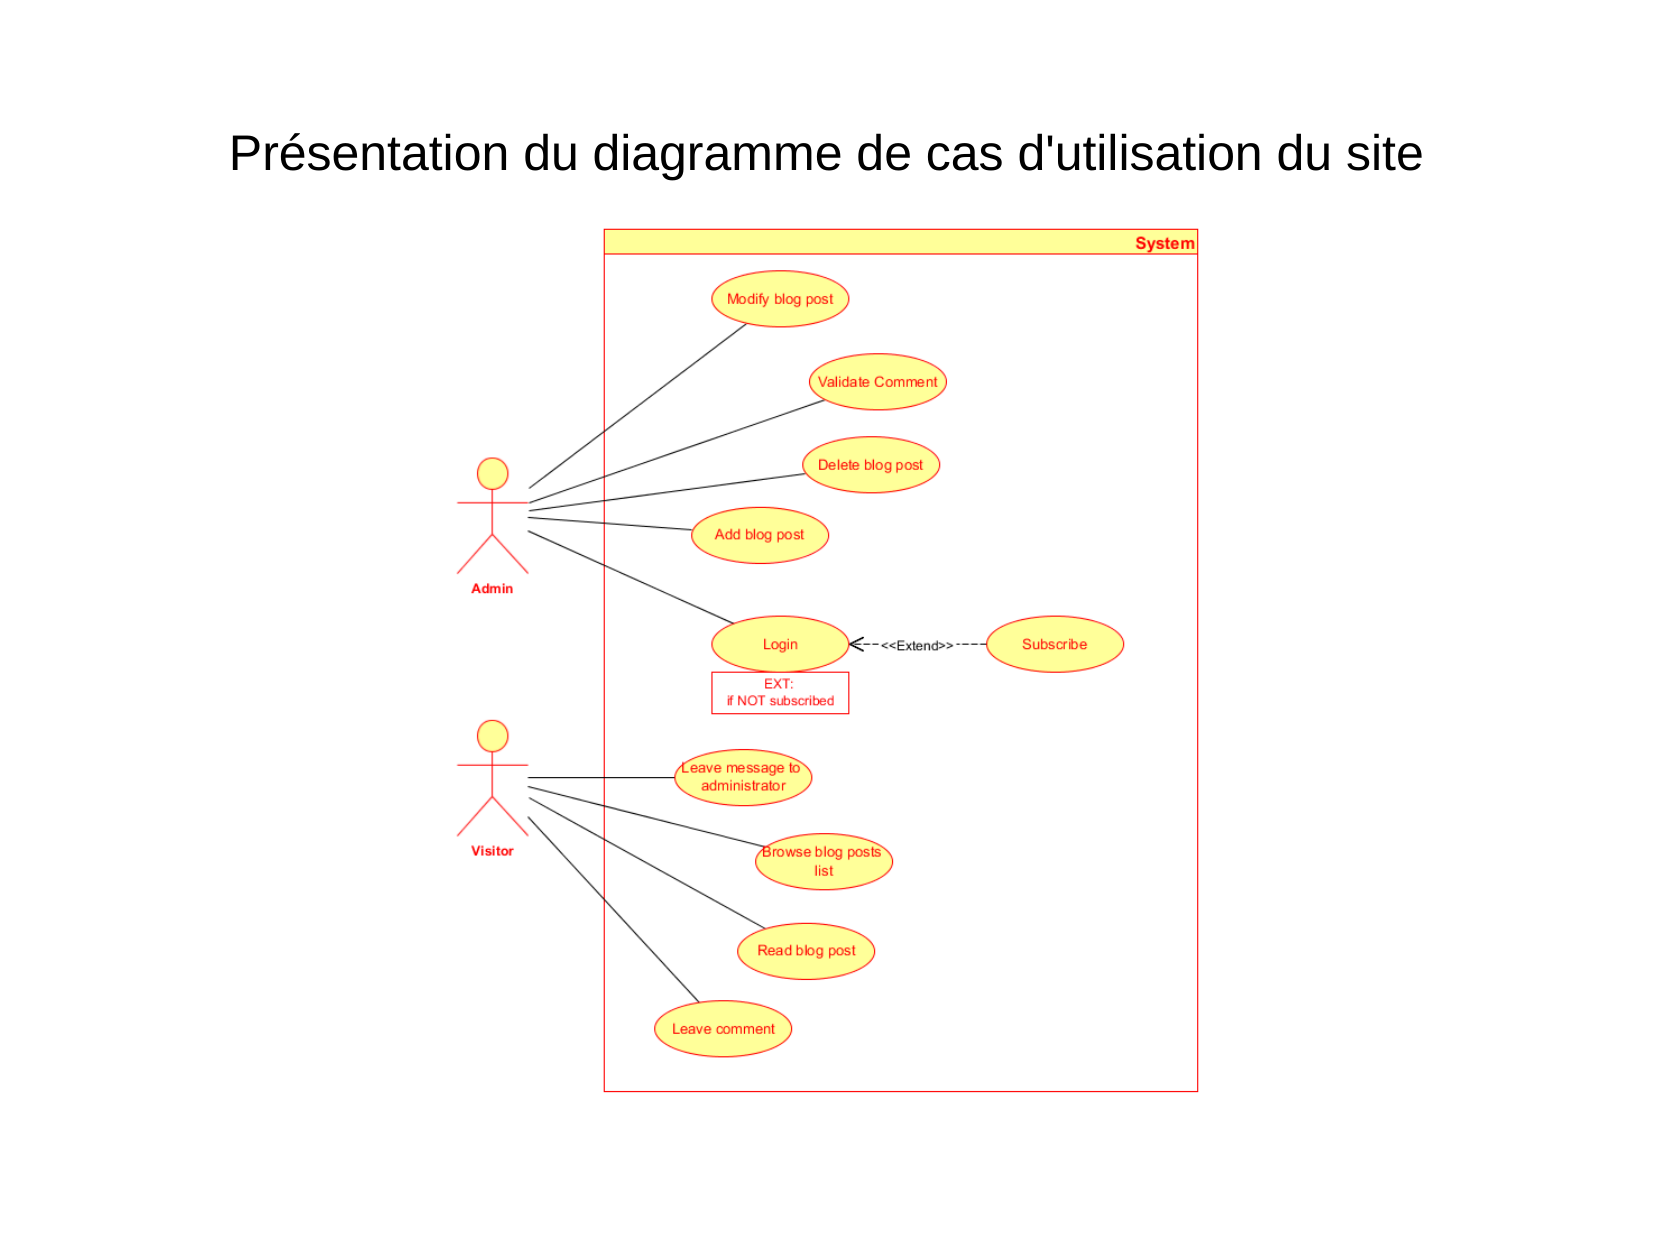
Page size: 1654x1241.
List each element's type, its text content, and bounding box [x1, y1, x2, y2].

picture [440, 212, 1214, 1109]
title Présentation du diagramme de cas d'utilisation du site [82, 49, 1571, 257]
